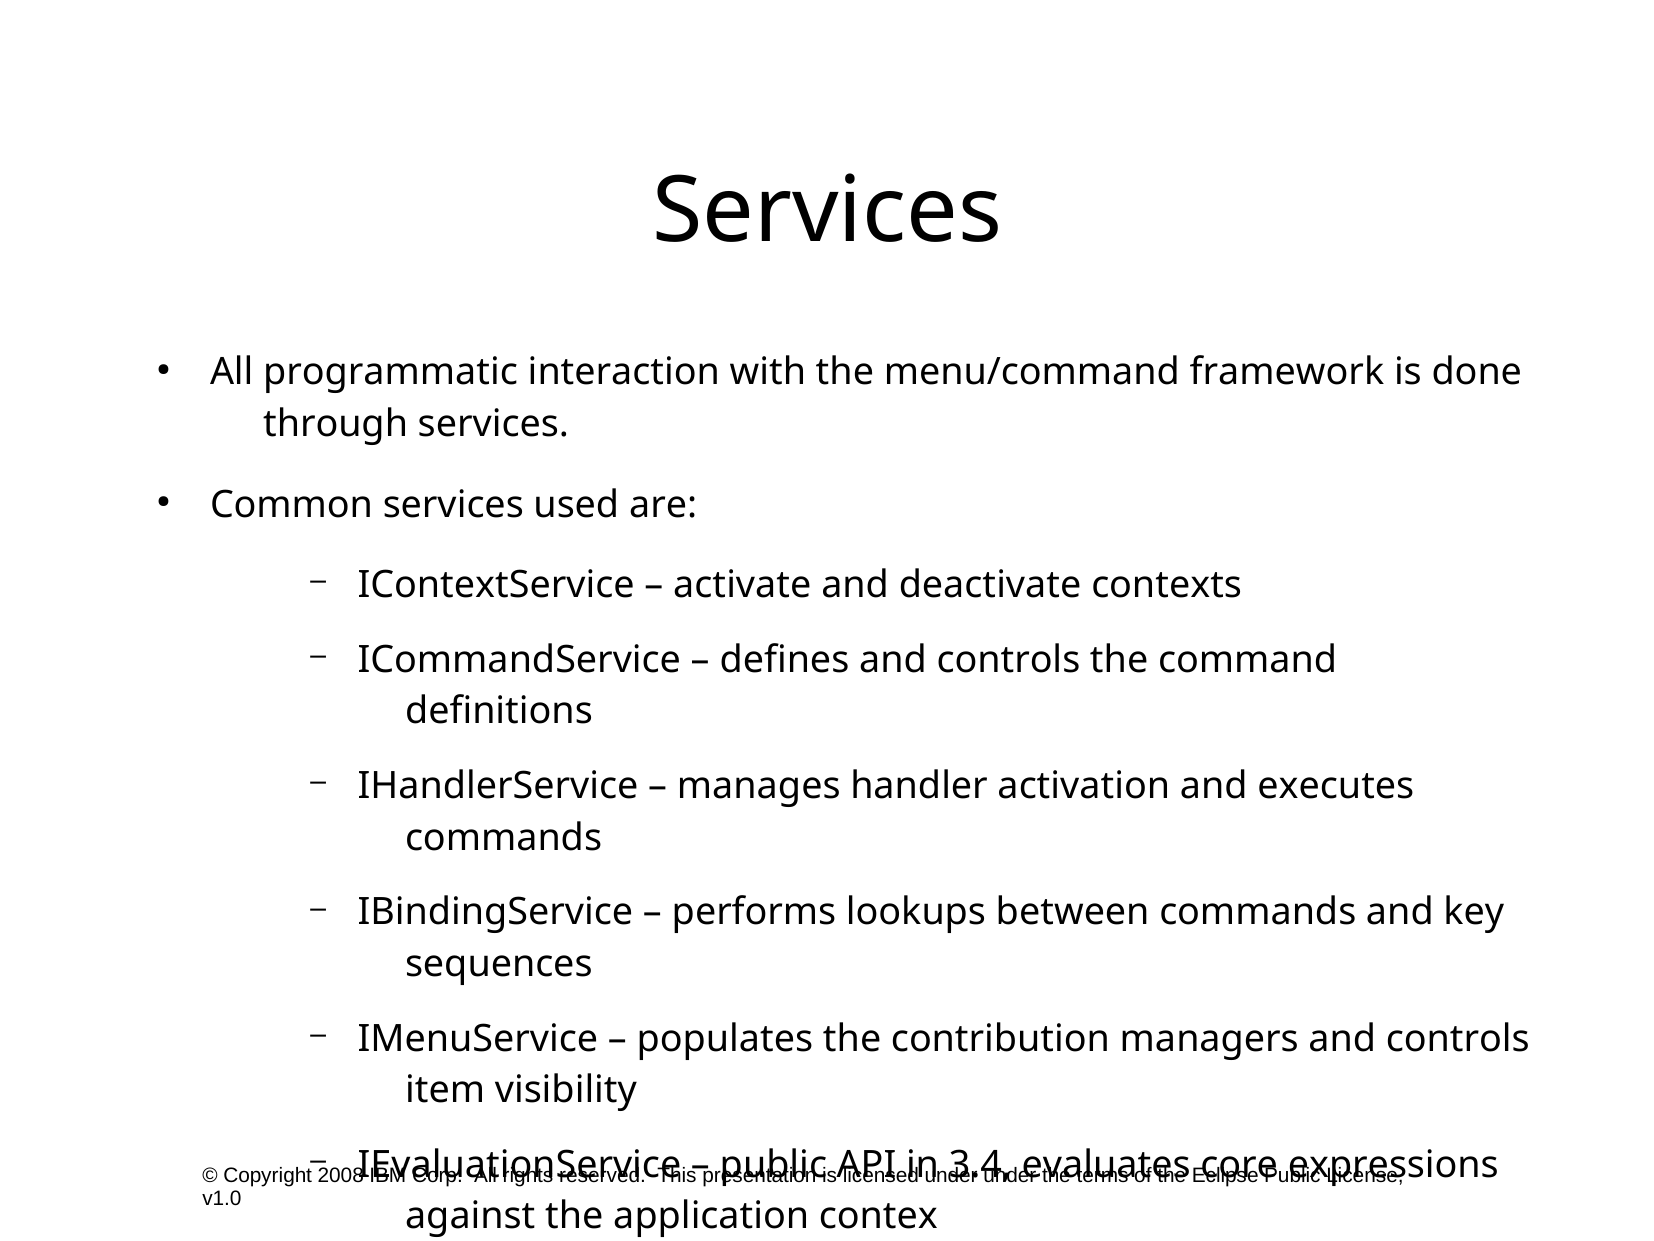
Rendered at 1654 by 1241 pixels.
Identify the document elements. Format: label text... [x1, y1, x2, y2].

list All programmatic interaction with the menu/command framework is done through services. Common services used are: IContextService – activate and deactivate contexts ICommandService – defines and controls the command definitions IHandlerService – manages handler activation and executes commands IBindingService – performs lookups between commands and key sequences IMenuService – populates the contribution managers and controls item visibility IEvaluationService – public API in 3.4, evaluates core expressions against the application contex [121, 344, 1534, 1138]
title Services [121, 102, 1534, 311]
